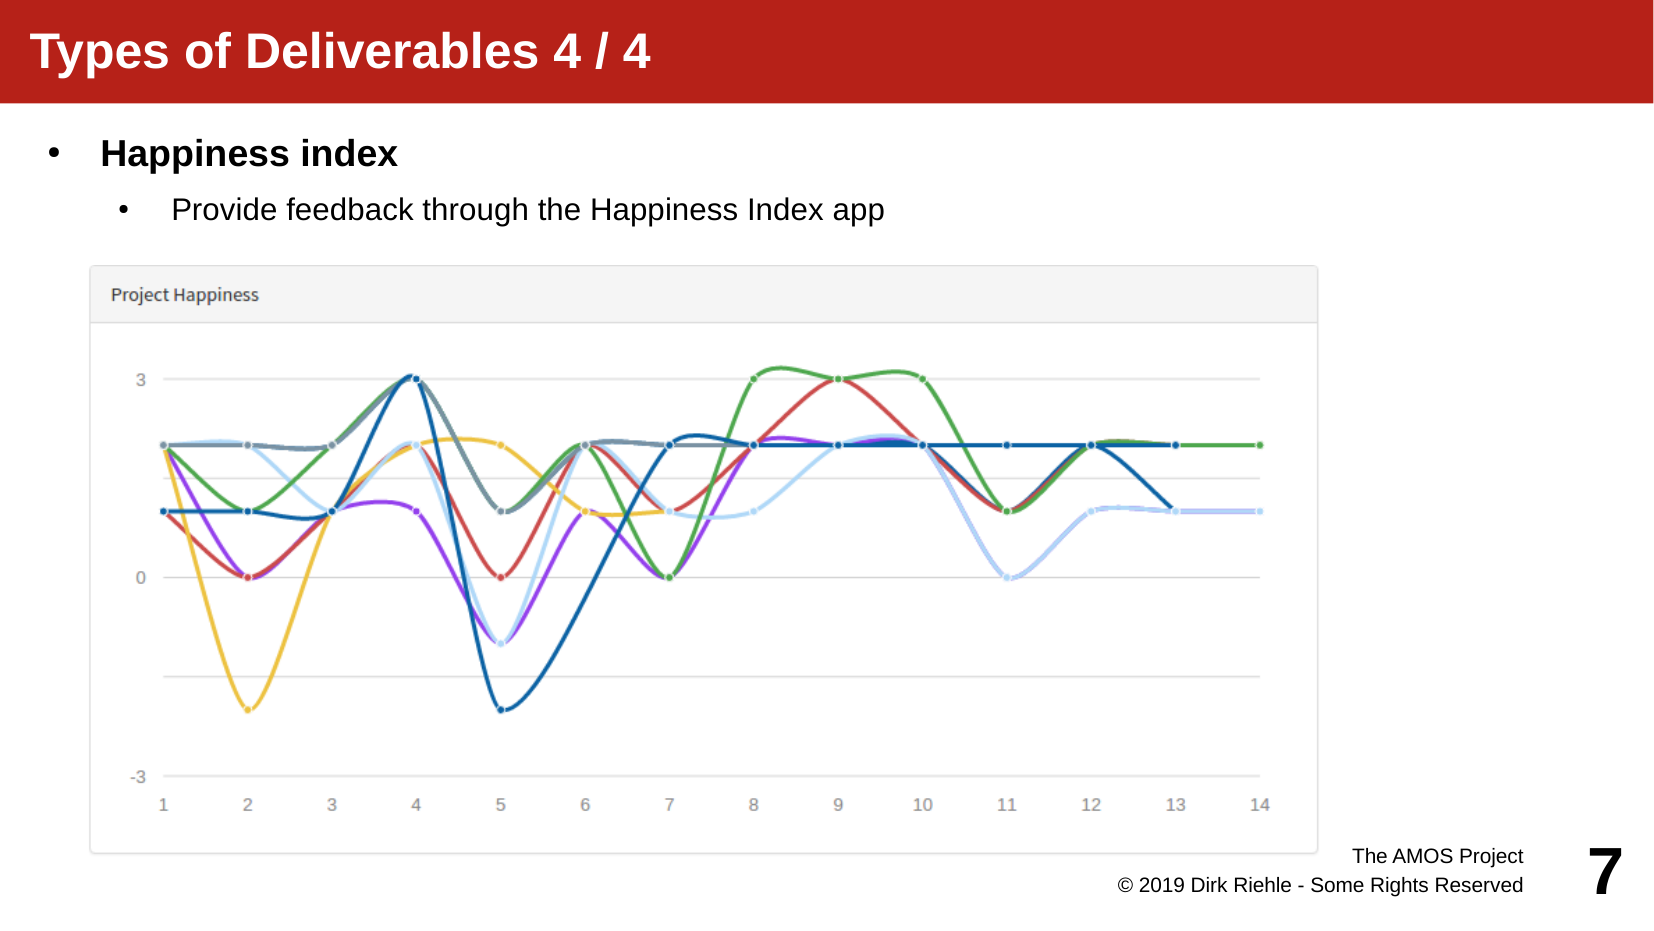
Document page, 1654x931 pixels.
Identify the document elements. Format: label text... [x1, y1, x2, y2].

picture [88, 265, 1320, 857]
title Types of Deliverables 4 / 4 [0, 0, 1654, 104]
list Happiness index Provide feedback through the Happiness Index app [29, 132, 1625, 798]
